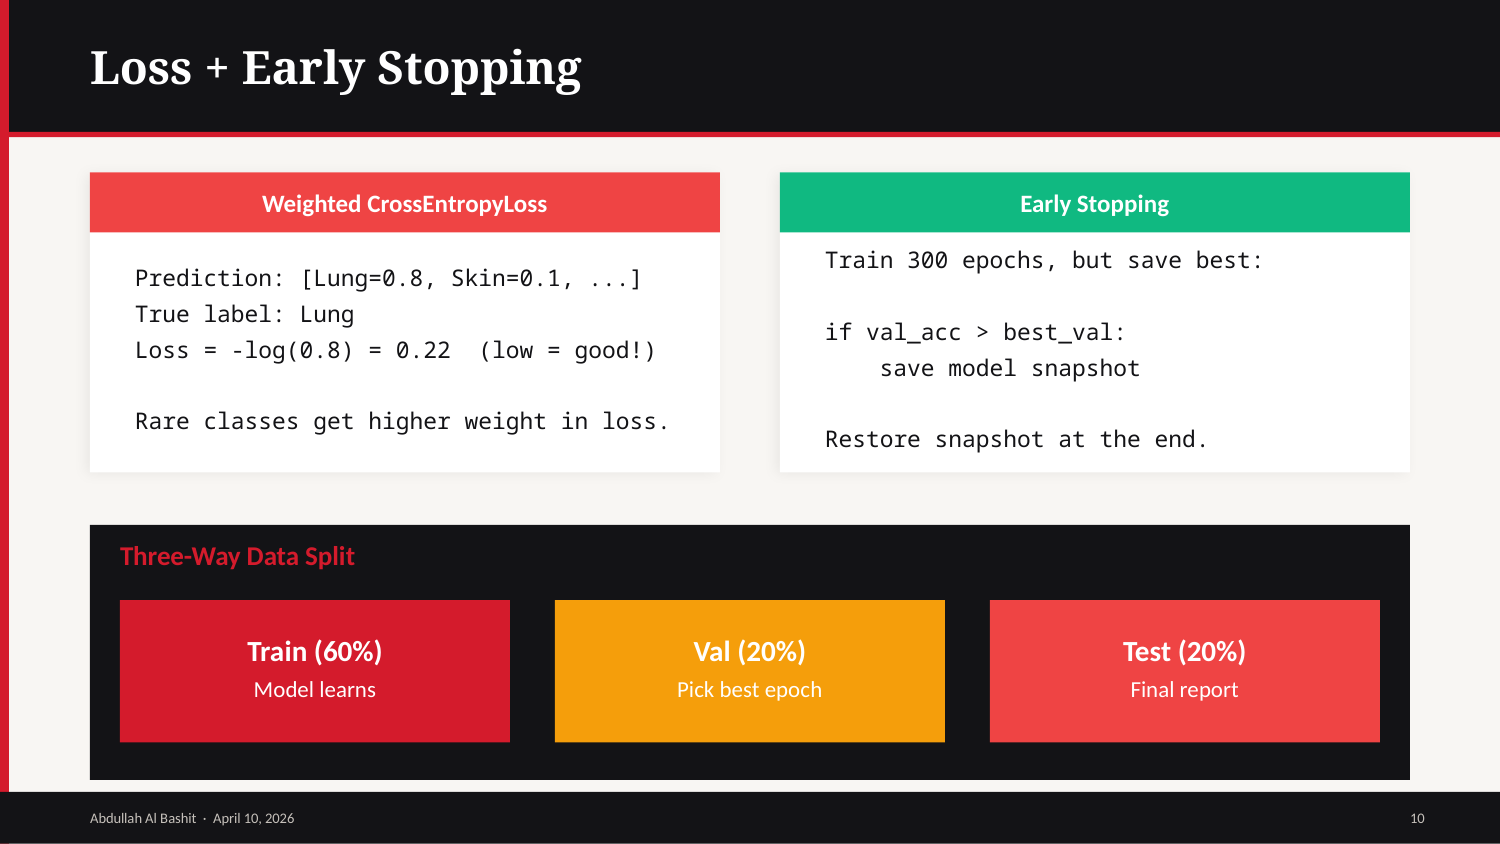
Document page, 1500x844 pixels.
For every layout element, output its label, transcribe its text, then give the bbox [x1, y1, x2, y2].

text_box [89, 233, 720, 473]
text_box [89, 524, 1410, 780]
text_box [0, 0, 1500, 844]
text_box Train 300 epochs, but save best: if val_acc > best_val: save model snapshot Restore snapshot at the end. [809, 247, 1380, 443]
text_box [779, 233, 1410, 473]
text_box 10 [1402, 801, 1433, 834]
text_box Prediction: [Lung=0.8, Skin=0.1, ...] True label: Lung Loss = -log(0.8) = 0.22 (low = good!) Rare classes get higher weight in loss. [119, 247, 690, 443]
text_box Weighted CrossEntropyLoss [89, 172, 720, 233]
text_box Early Stopping [779, 172, 1410, 233]
text_box Train (60%) [119, 599, 510, 667]
text_box Val (20%) [554, 599, 945, 667]
text_box Pick best epoch [554, 667, 945, 728]
text_box Abdullah Al Bashit · April 10, 2026 [82, 801, 968, 834]
text_box Loss + Early Stopping [89, 38, 990, 94]
text_box Three-Way Data Split [119, 532, 720, 578]
text_box Model learns [119, 667, 510, 728]
text_box Final report [989, 667, 1380, 728]
text_box Test (20%) [989, 599, 1380, 667]
